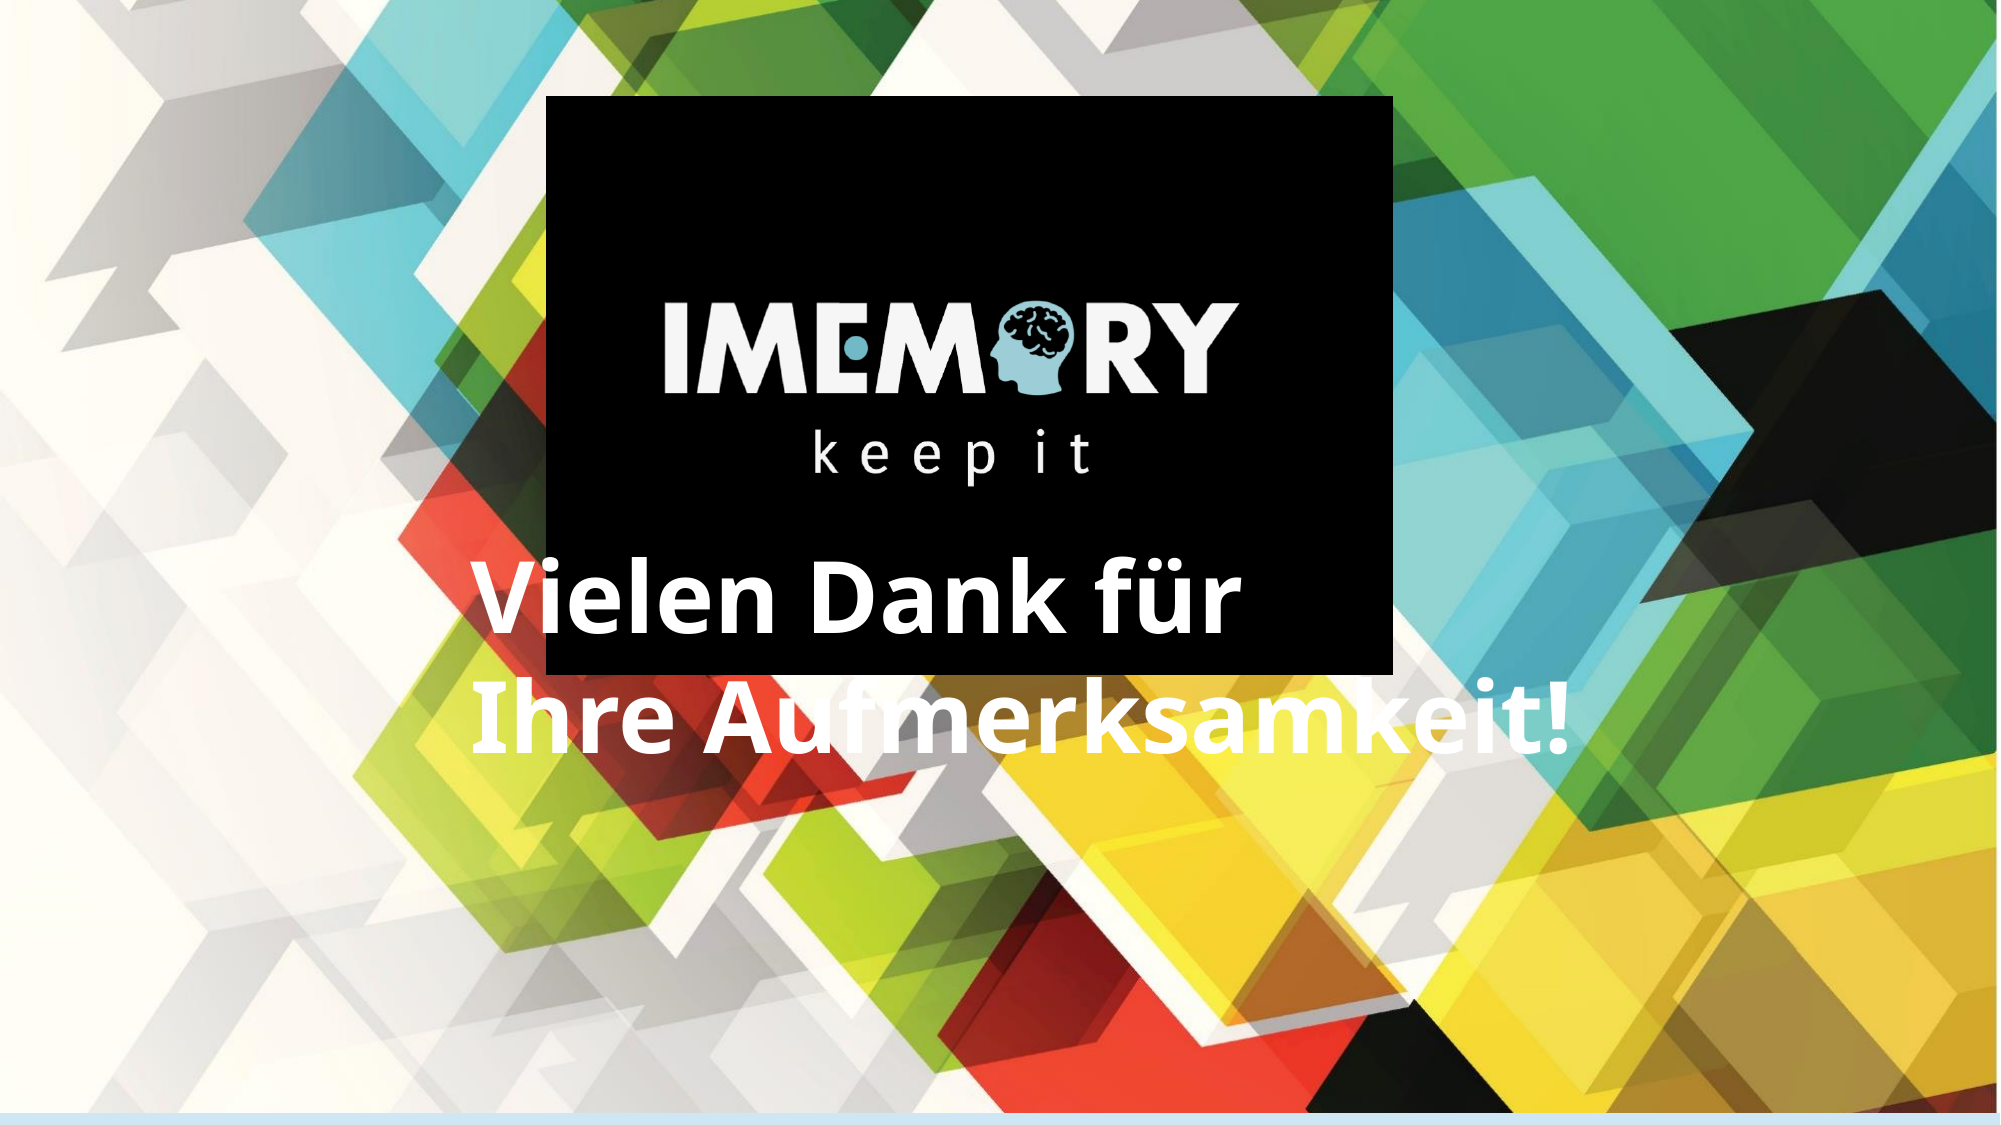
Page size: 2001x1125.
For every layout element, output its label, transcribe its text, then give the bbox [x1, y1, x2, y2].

picture [0, 0, 2000, 1113]
text_box Vielen Dank für Ihre Aufmerksamkeit! [455, 526, 1633, 782]
